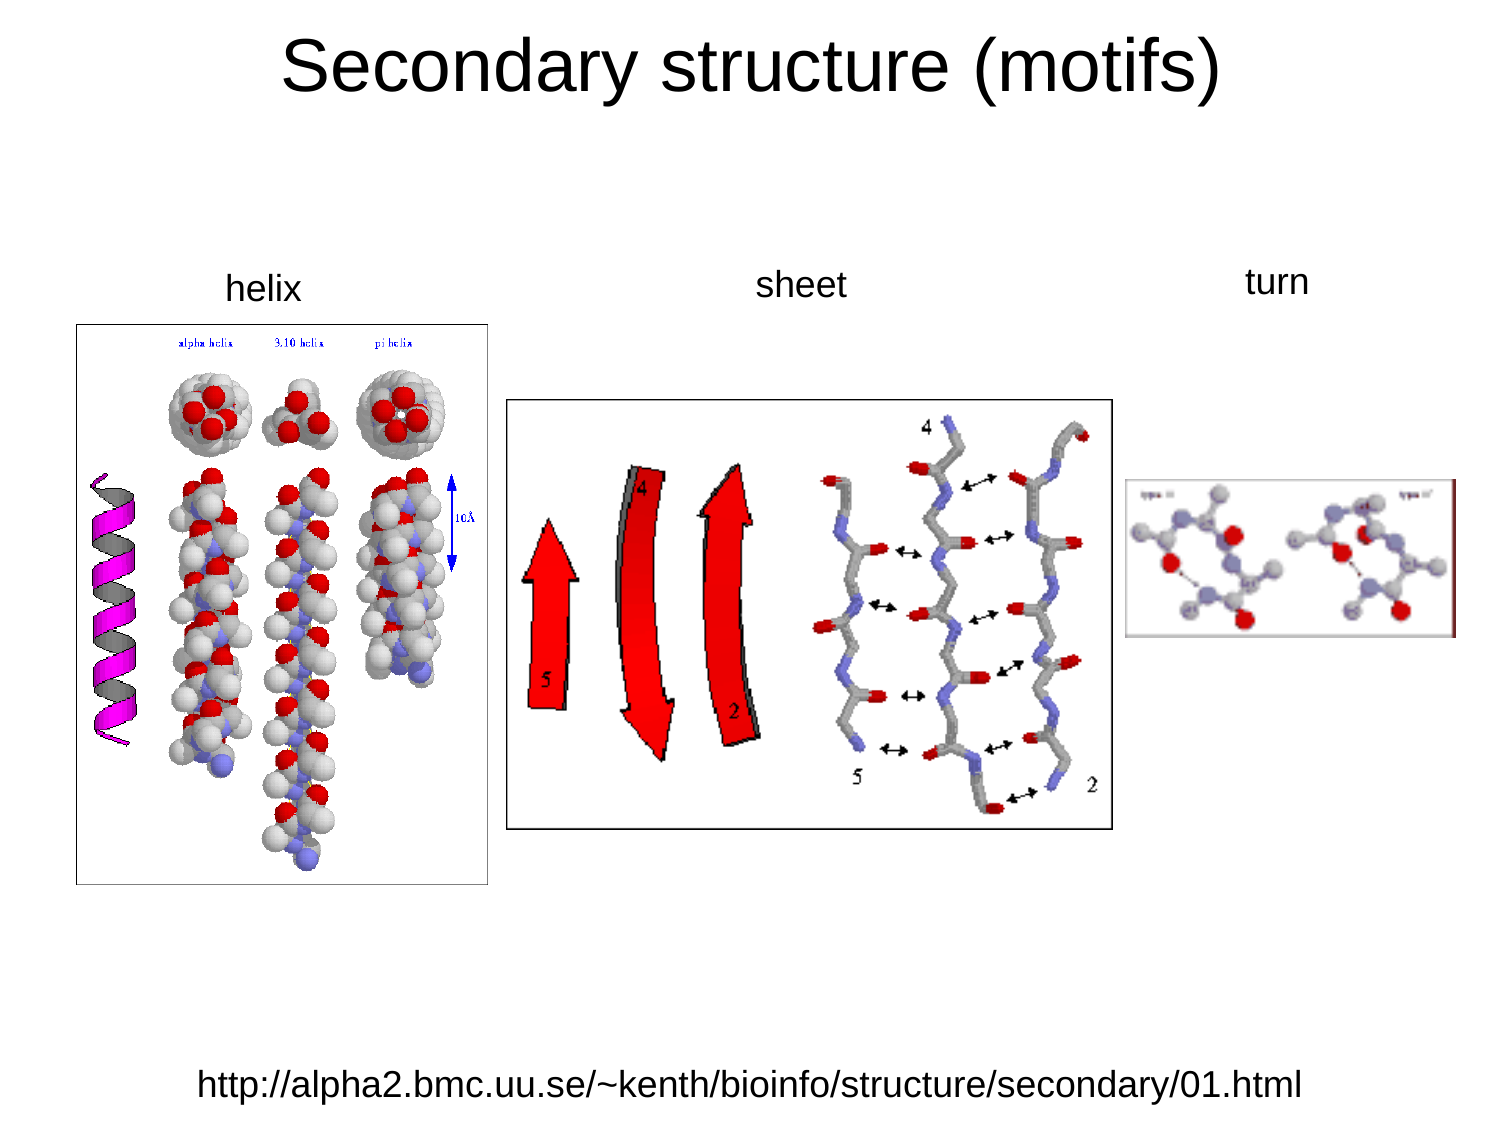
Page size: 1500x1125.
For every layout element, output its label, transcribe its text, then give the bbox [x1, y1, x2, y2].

chart [16, 124, 1485, 1072]
title Secondary structure (motifs)‏ [19, 2, 1485, 123]
text_box http://alpha2.bmc.uu.se/~kenth/bioinfo/structure/secondary/01.html [182, 1072, 1318, 1113]
